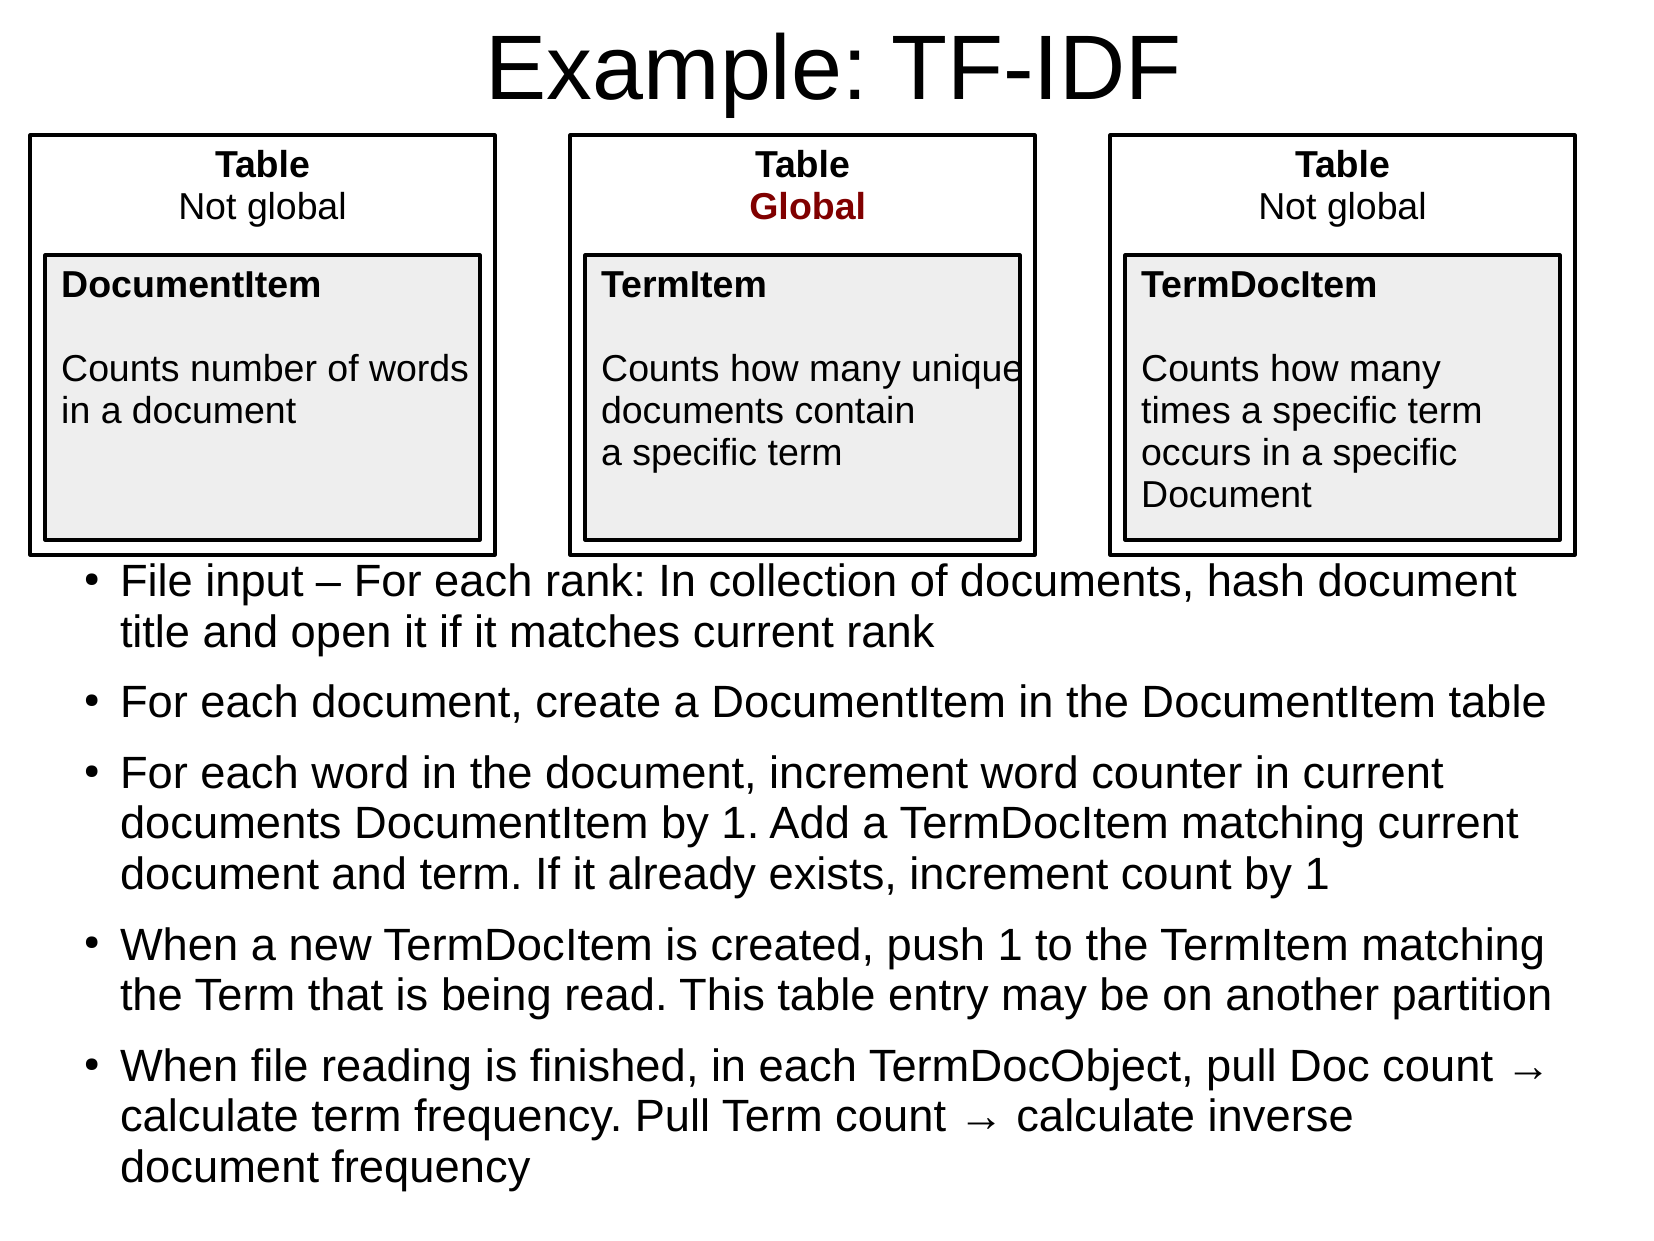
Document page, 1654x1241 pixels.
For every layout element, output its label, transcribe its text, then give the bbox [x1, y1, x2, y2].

text_box TermItem Counts how many unique documents contain a specific term [585, 255, 1021, 541]
text_box Table Not global [30, 135, 496, 556]
text_box Table Global [570, 136, 1036, 555]
text_box Table Not global [1110, 136, 1576, 556]
list File input – For each rank: In collection of documents, hash document title and open it if it matches current rank For each document, create a DocumentItem in the DocumentItem table For each word in the document, increment word counter in current documents DocumentItem by 1. Add a TermDocItem matching current document and term. If it already exists, increment count by 1 When a new TermDocItem is created, push 1 to the TermItem matching the Term that is being read. This table entry may be on another partition When file reading is finished, in each TermDocObject, pull Doc count → calculate term frequency. Pull Term count → calculate inverse document frequency [71, 555, 1561, 1231]
text_box TermDocItem Counts how many times a specific term occurs in a specific Document [1125, 255, 1561, 541]
title Example: TF-IDF [90, 0, 1579, 136]
text_box DocumentItem Counts number of words in a document [45, 255, 481, 541]
